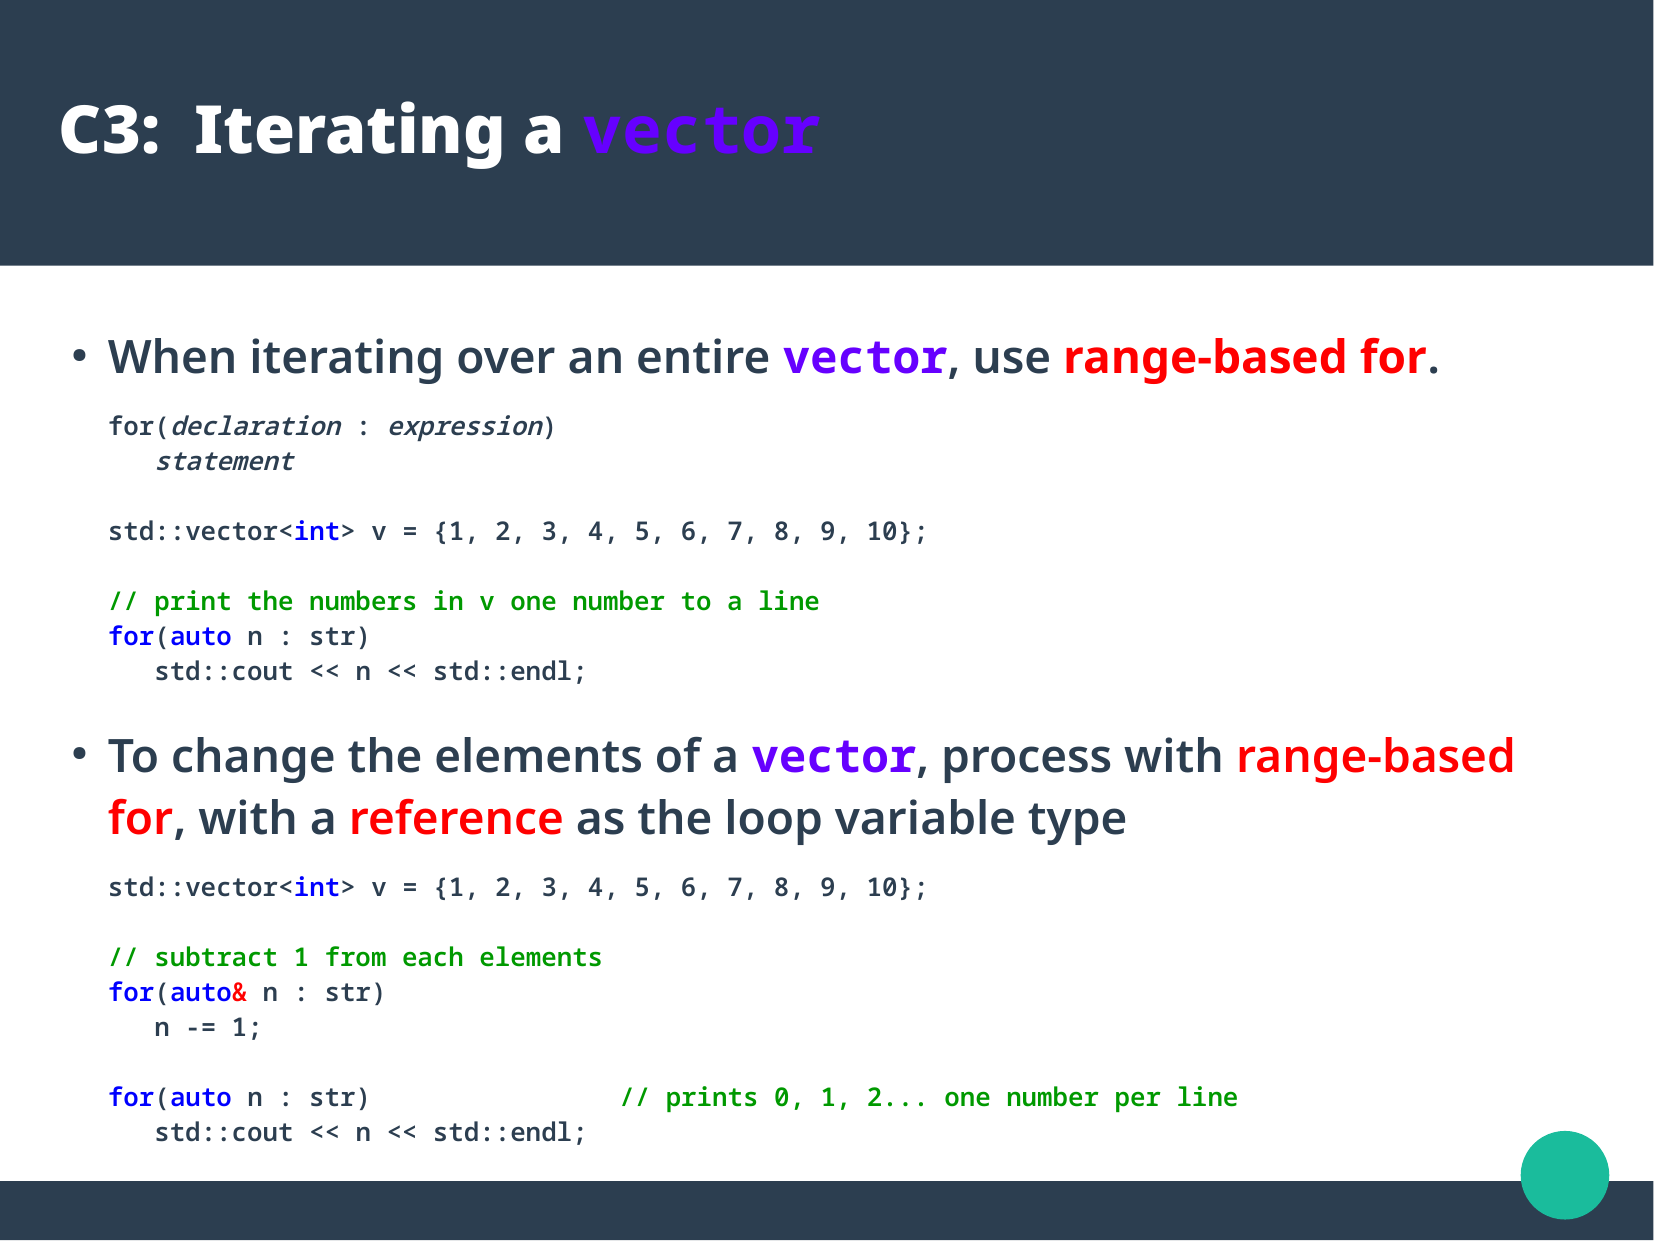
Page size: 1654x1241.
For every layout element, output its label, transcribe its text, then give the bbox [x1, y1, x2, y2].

title C3: Iterating a vector [59, 49, 1595, 207]
list When iterating over an entire vector, use range-based for. for(declaration : expression) statement std::vector<int> v = {1, 2, 3, 4, 5, 6, 7, 8, 9, 10}; // print the numbers in v one number to a line for(auto n : str) std::cout << n << std::endl; To change the elements of a vector, process with range-based for, with a reference as the loop variable type std::vector<int> v = {1, 2, 3, 4, 5, 6, 7, 8, 9, 10}; // subtract 1 from each elements for(auto& n : str) n -= 1; for(auto n : str) // prints 0, 1, 2... one number per line std::cout << n << std::endl; [59, 324, 1595, 1152]
